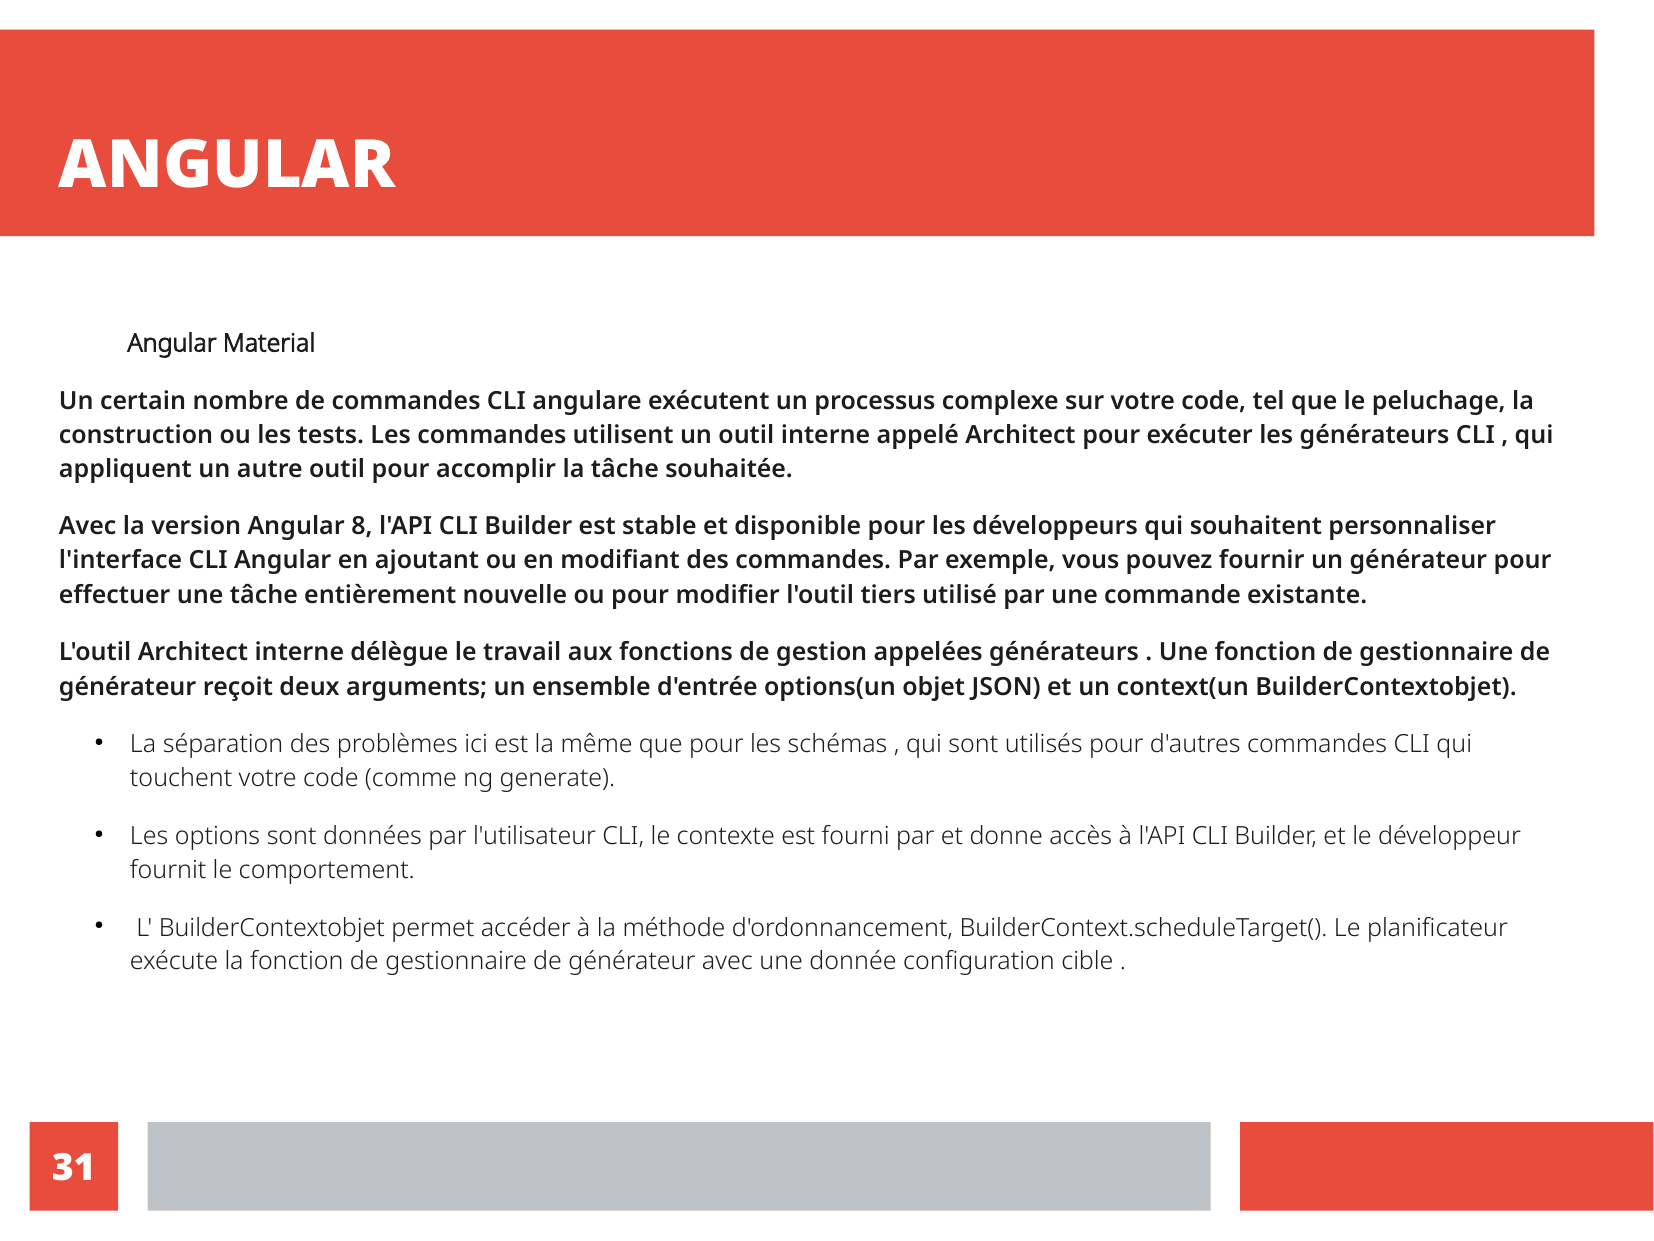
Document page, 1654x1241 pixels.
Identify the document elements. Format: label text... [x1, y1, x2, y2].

list Angular Material Un certain nombre de commandes CLI angulare exécutent un processus complexe sur votre code, tel que le peluchage, la construction ou les tests. Les commandes utilisent un outil interne appelé Architect pour exécuter les générateurs CLI , qui appliquent un autre outil pour accomplir la tâche souhaitée. Avec la version Angular 8, l'API CLI Builder est stable et disponible pour les développeurs qui souhaitent personnaliser l'interface CLI Angular en ajoutant ou en modifiant des commandes. Par exemple, vous pouvez fournir un générateur pour effectuer une tâche entièrement nouvelle ou pour modifier l'outil tiers utilisé par une commande existante. L'outil Architect interne délègue le travail aux fonctions de gestion appelées générateurs . Une fonction de gestionnaire de générateur reçoit deux arguments; un ensemble d'entrée options(un objet JSON) et un context(un BuilderContextobjet). La séparation des problèmes ici est la même que pour les schémas , qui sont utilisés pour d'autres commandes CLI qui touchent votre code (comme ng generate). Les options sont données par l'utilisateur CLI, le contexte est fourni par et donne accès à l'API CLI Builder, et le développeur fournit le comportement. L' BuilderContextobjet permet accéder à la méthode d'ordonnancement, BuilderContext.scheduleTarget(). Le planificateur exécute la fonction de gestionnaire de générateur avec une donnée configuration cible . [59, 324, 1565, 1093]
title ANGULAR [59, 59, 1595, 207]
